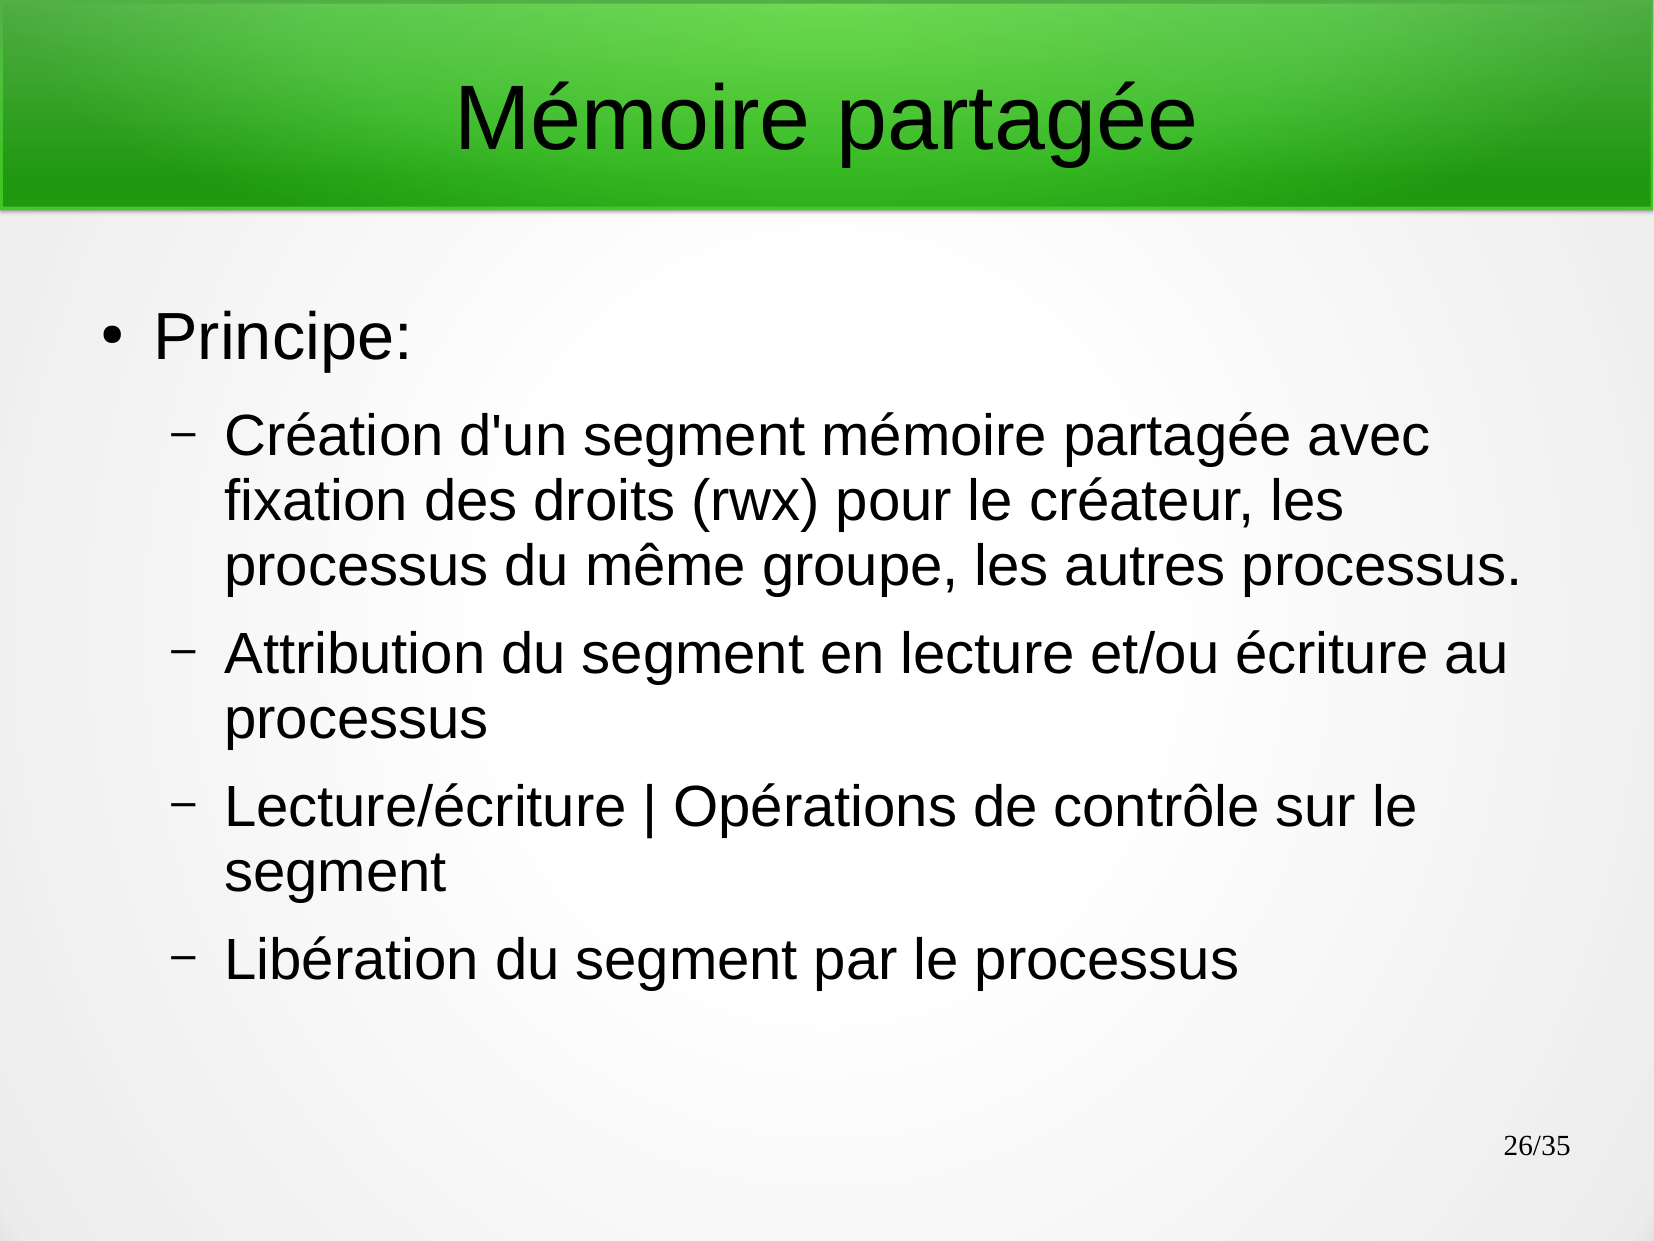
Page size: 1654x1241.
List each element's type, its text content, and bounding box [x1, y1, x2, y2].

list Principe: Création d'un segment mémoire partagée avec fixation des droits (rwx) pour le créateur, les processus du même groupe, les autres processus. Attribution du segment en lecture et/ou écriture au processus Lecture/écriture | Opérations de contrôle sur le segment Libération du segment par le processus [82, 299, 1571, 1019]
title Mémoire partagée [82, 47, 1571, 189]
